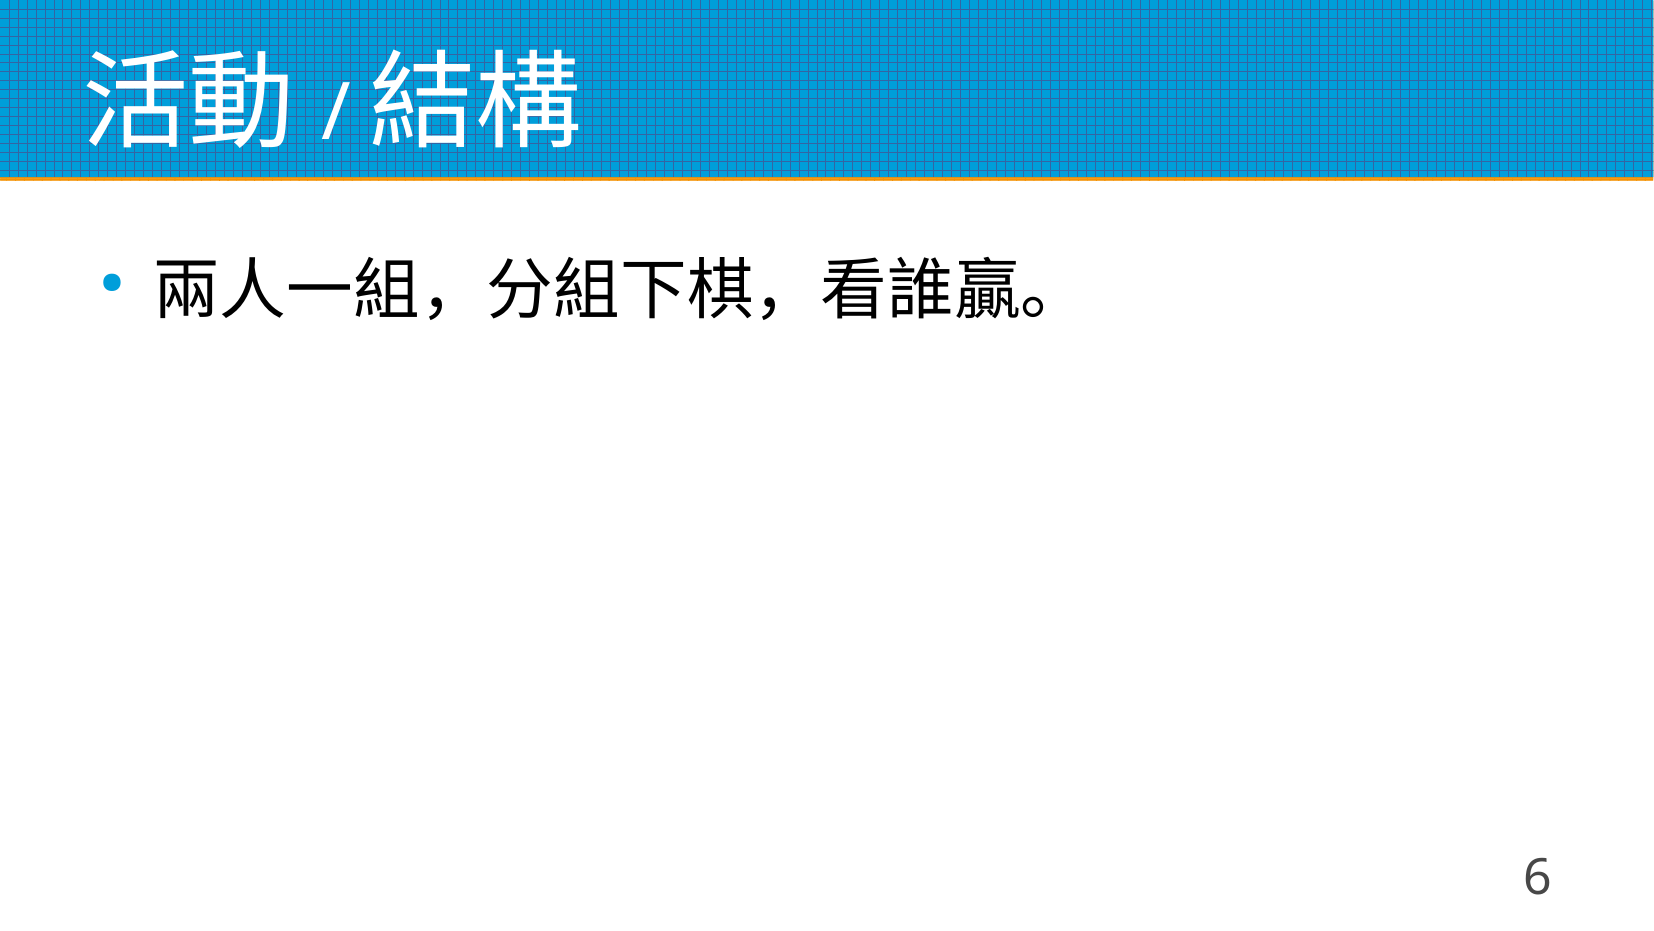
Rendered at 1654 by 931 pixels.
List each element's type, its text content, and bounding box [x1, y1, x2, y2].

title 活動/結構 [82, 14, 1571, 171]
list 兩人一組，分組下棋，看誰贏。 [82, 236, 1563, 811]
